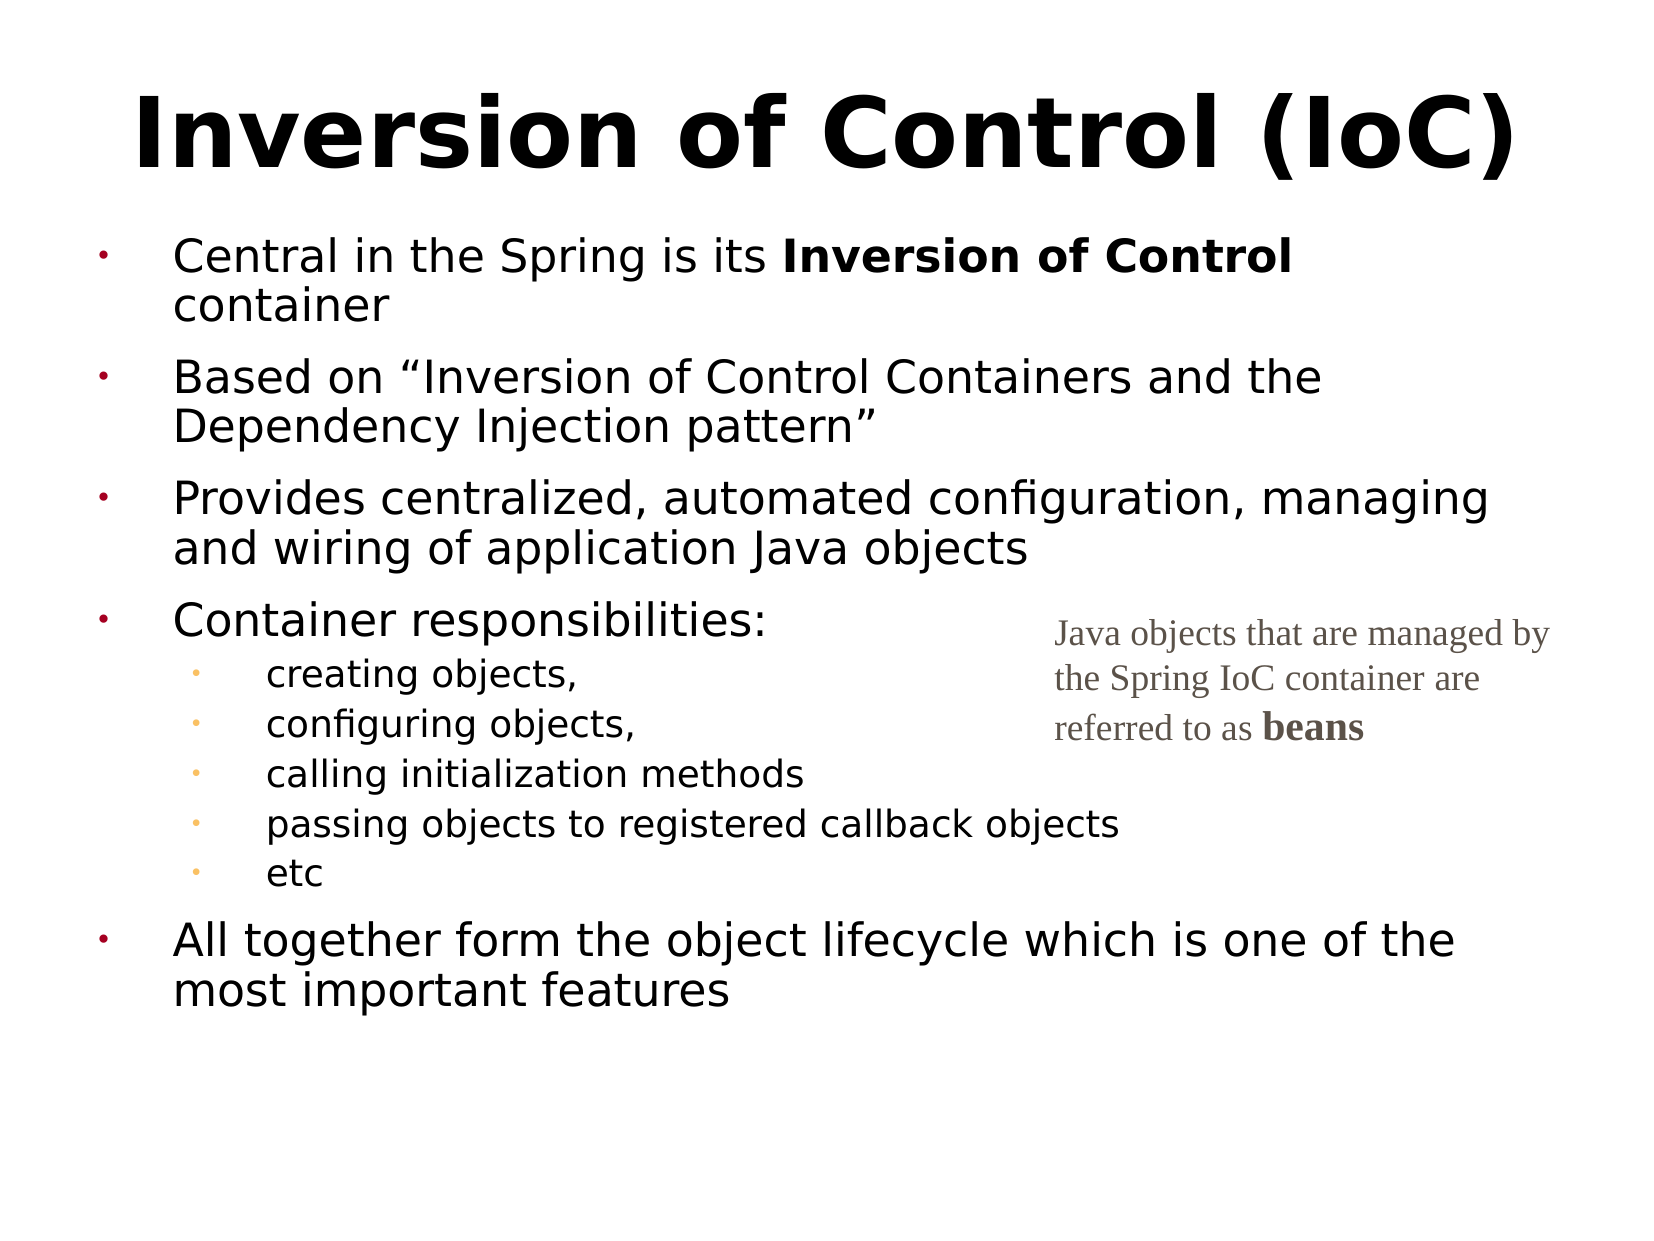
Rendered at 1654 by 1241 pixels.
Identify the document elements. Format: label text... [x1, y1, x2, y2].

list Central in the Spring is its Inversion of Control container Based on “Inversion of Control Containers and the Dependency Injection pattern” Provides centralized, automated configuration, managing and wiring of application Java objects Container responsibilities: creating objects, configuring objects, calling initialization methods passing objects to registered callback objects etc All together form the object lifecycle which is one of the most important features [82, 225, 1538, 1186]
text_box Java objects that are managed by the Spring IoC container are referred to as beans [1041, 602, 1607, 755]
title Inversion of Control (IoC) [82, 49, 1571, 196]
